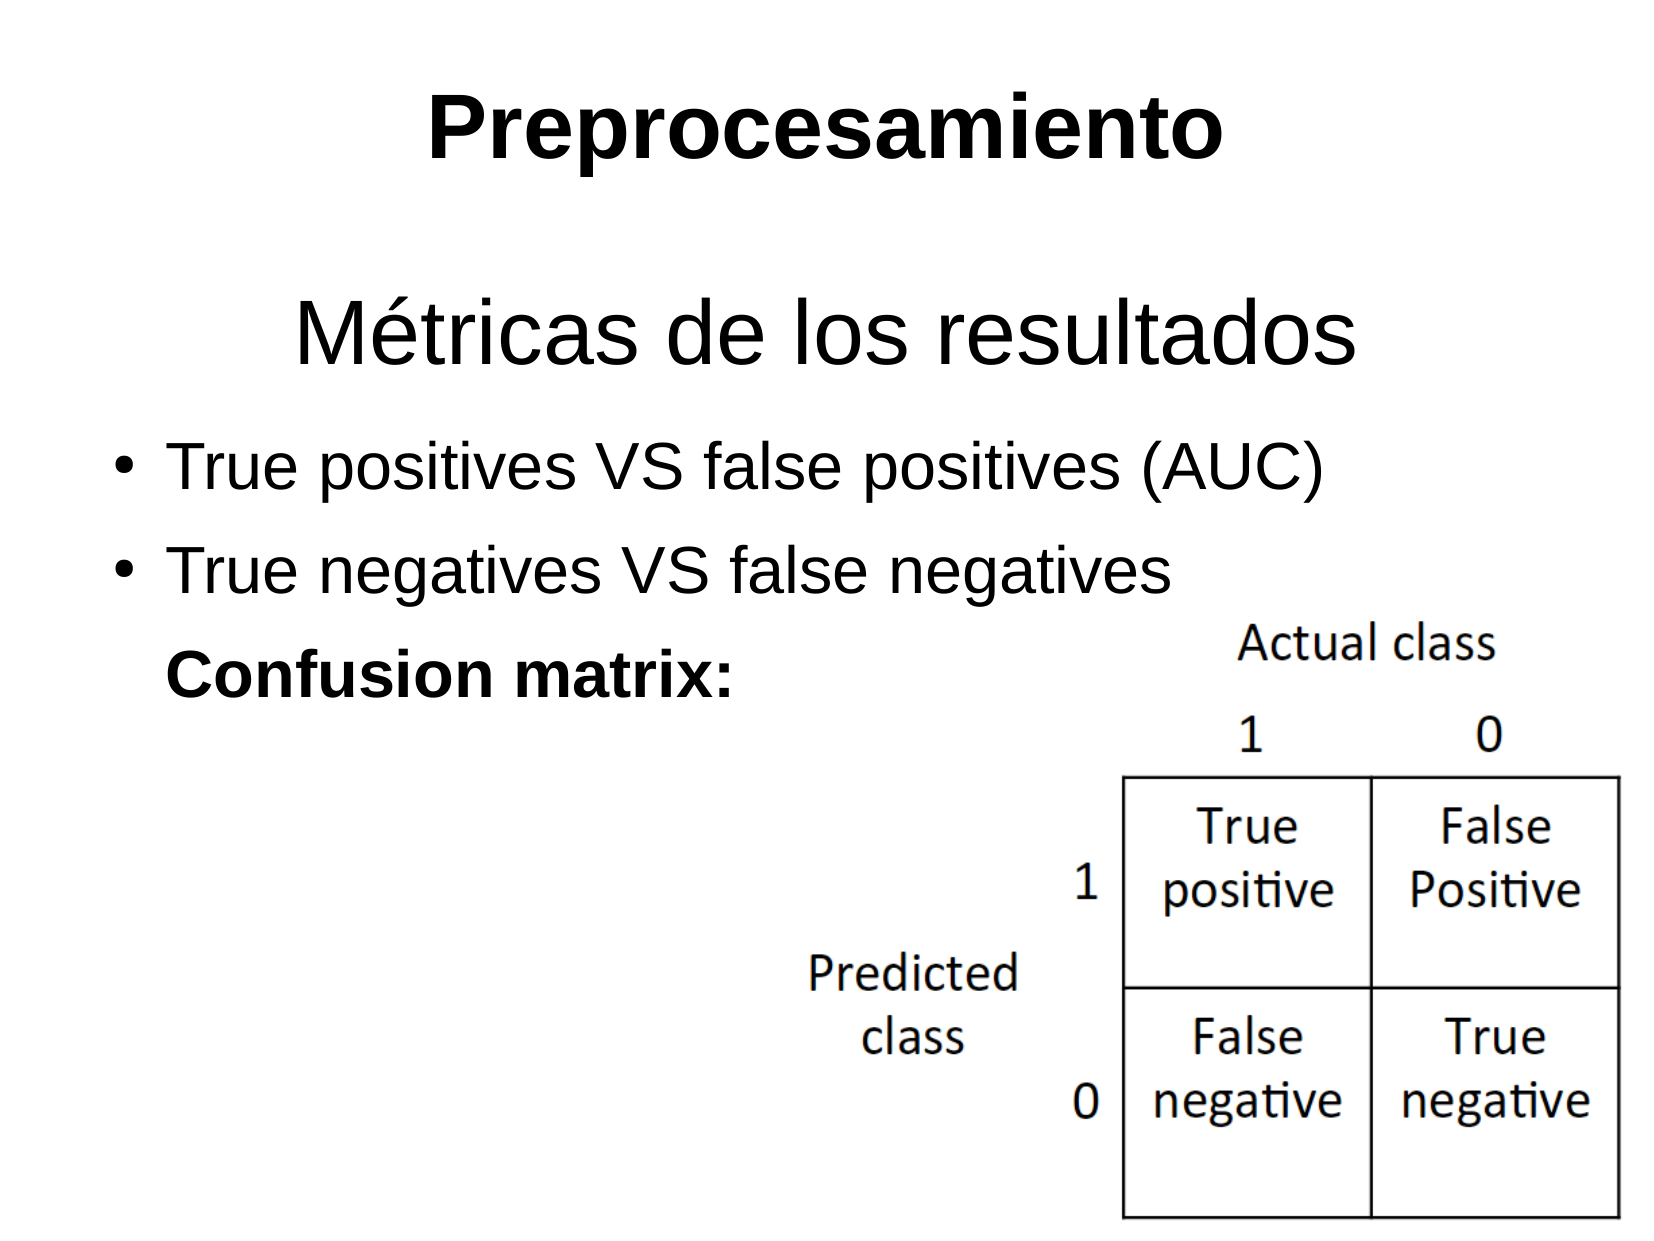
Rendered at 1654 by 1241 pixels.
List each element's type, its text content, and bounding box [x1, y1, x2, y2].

title Preprocesamiento Métricas de los resultados [82, 76, 1571, 384]
list True positives VS false positives (AUC) True negatives VS false negatives Confusion matrix: [94, 428, 1583, 1149]
picture [781, 620, 1632, 1227]
